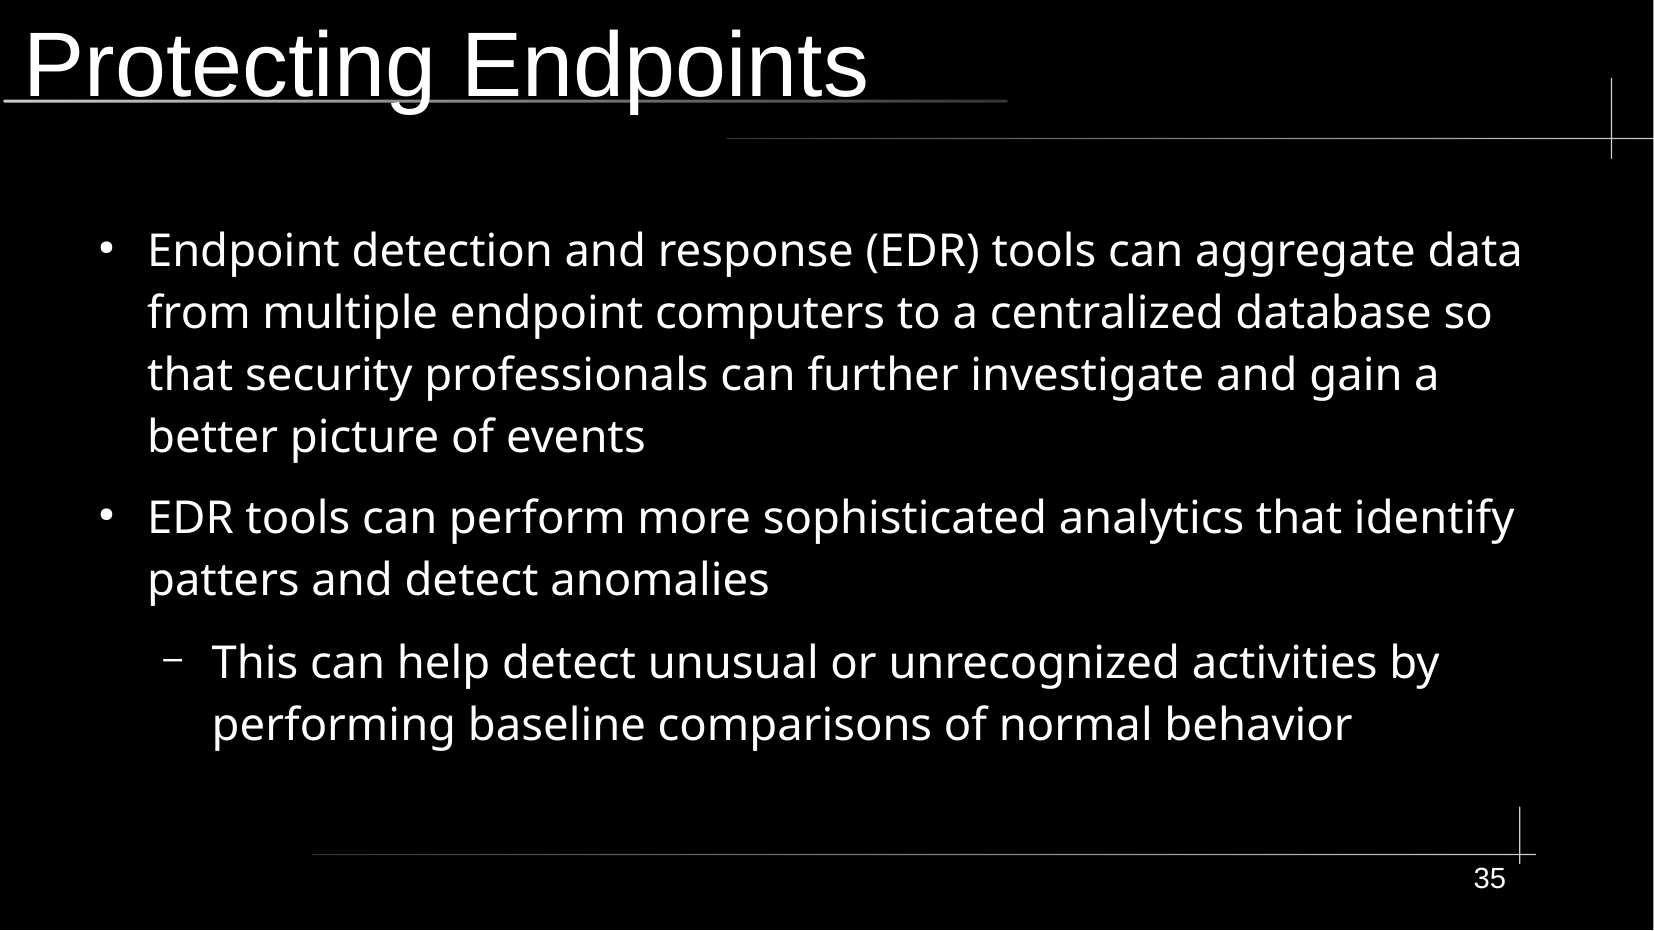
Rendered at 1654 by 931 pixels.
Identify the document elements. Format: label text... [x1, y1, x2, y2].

list Endpoint detection and response (EDR) tools can aggregate data from multiple endpoint computers to a centralized database so that security professionals can further investigate and gain a better picture of events EDR tools can perform more sophisticated analytics that identify patters and detect anomalies This can help detect unusual or unrecognized activities by performing baseline comparisons of normal behavior [82, 217, 1571, 758]
title Protecting Endpoints [23, 11, 1589, 119]
